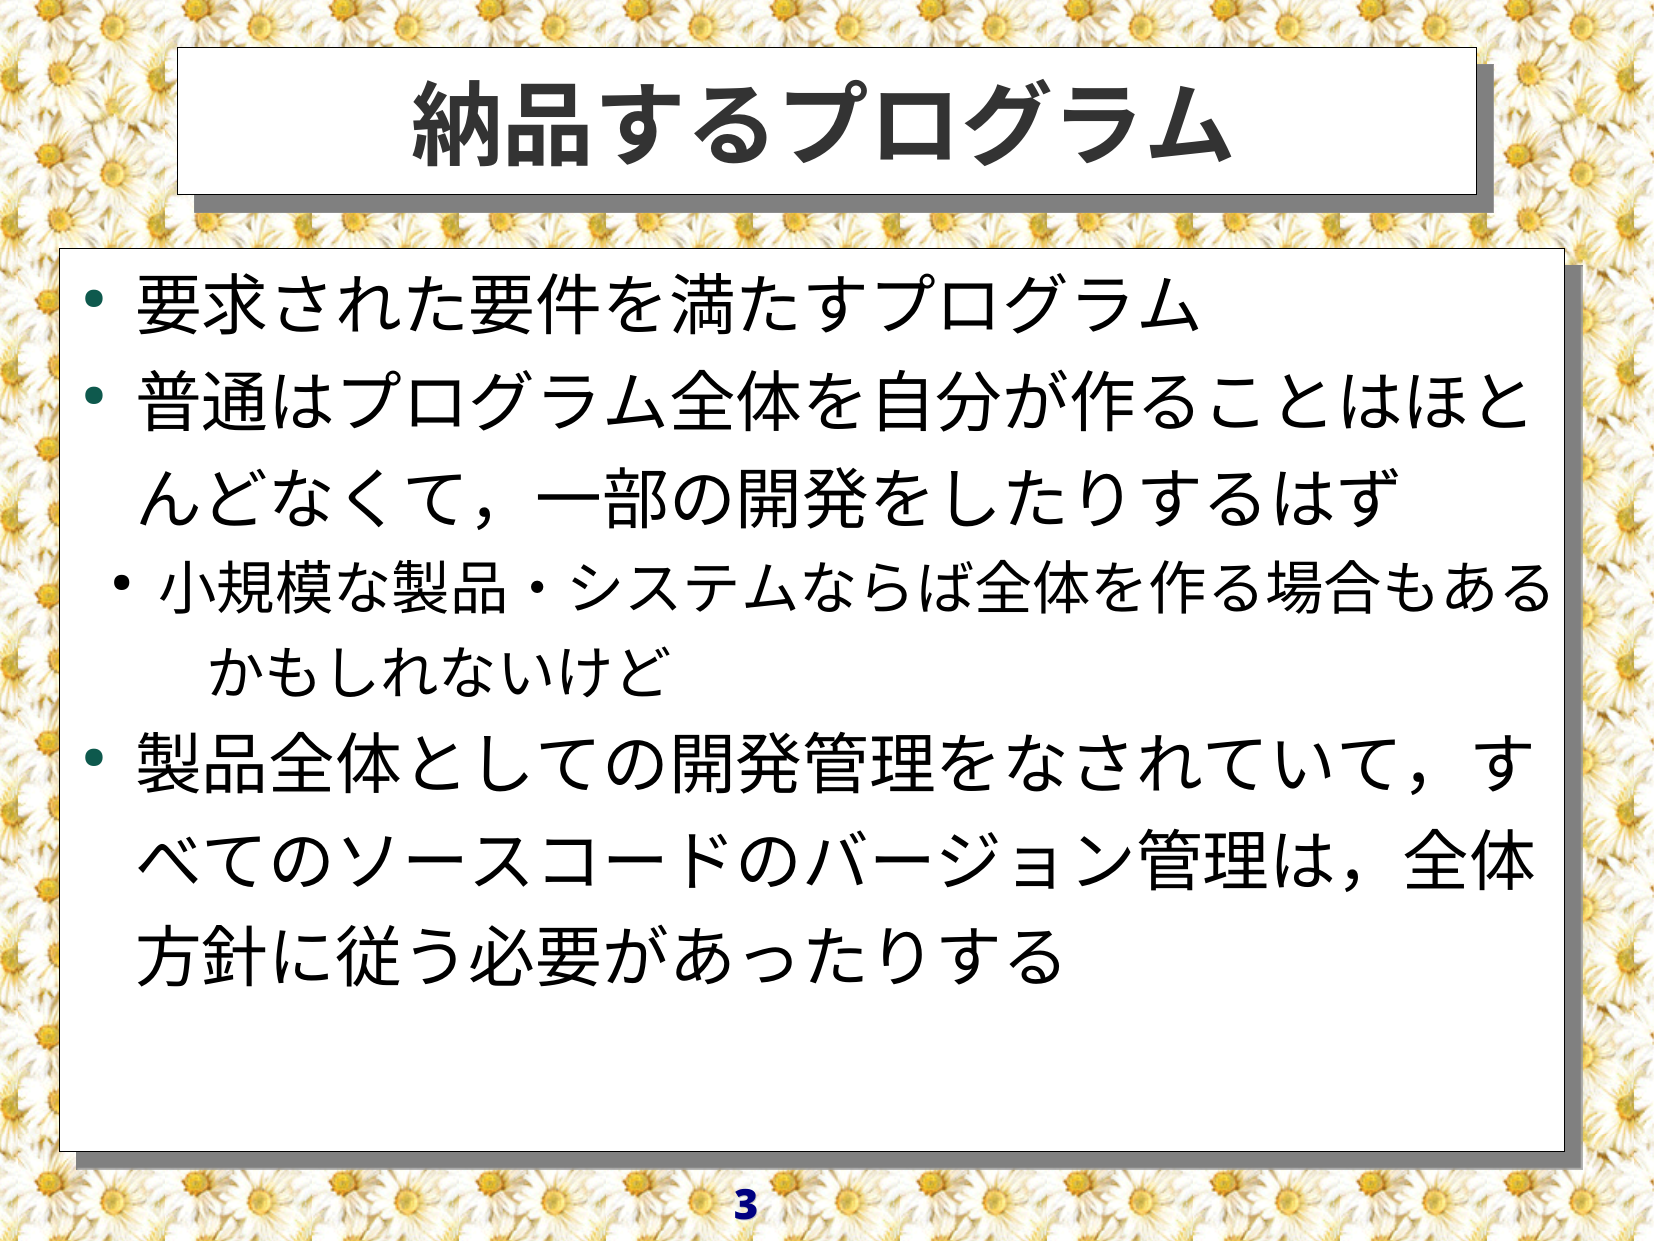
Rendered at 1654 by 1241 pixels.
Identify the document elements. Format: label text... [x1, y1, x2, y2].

title 納品するプログラム [218, 49, 1430, 187]
picture [0, 0, 1654, 1241]
list 要求された要件を満たすプログラム 普通はプログラム全体を自分が作ることはほとんどなくて，一部の開発をしたりするはず 小規模な製品・システムならば全体を作る場合もあるかもしれないけど 製品全体としての開発管理をなされていて，すべてのソースコードのバージョン管理は，全体方針に従う必要があったりする [64, 252, 1565, 1108]
